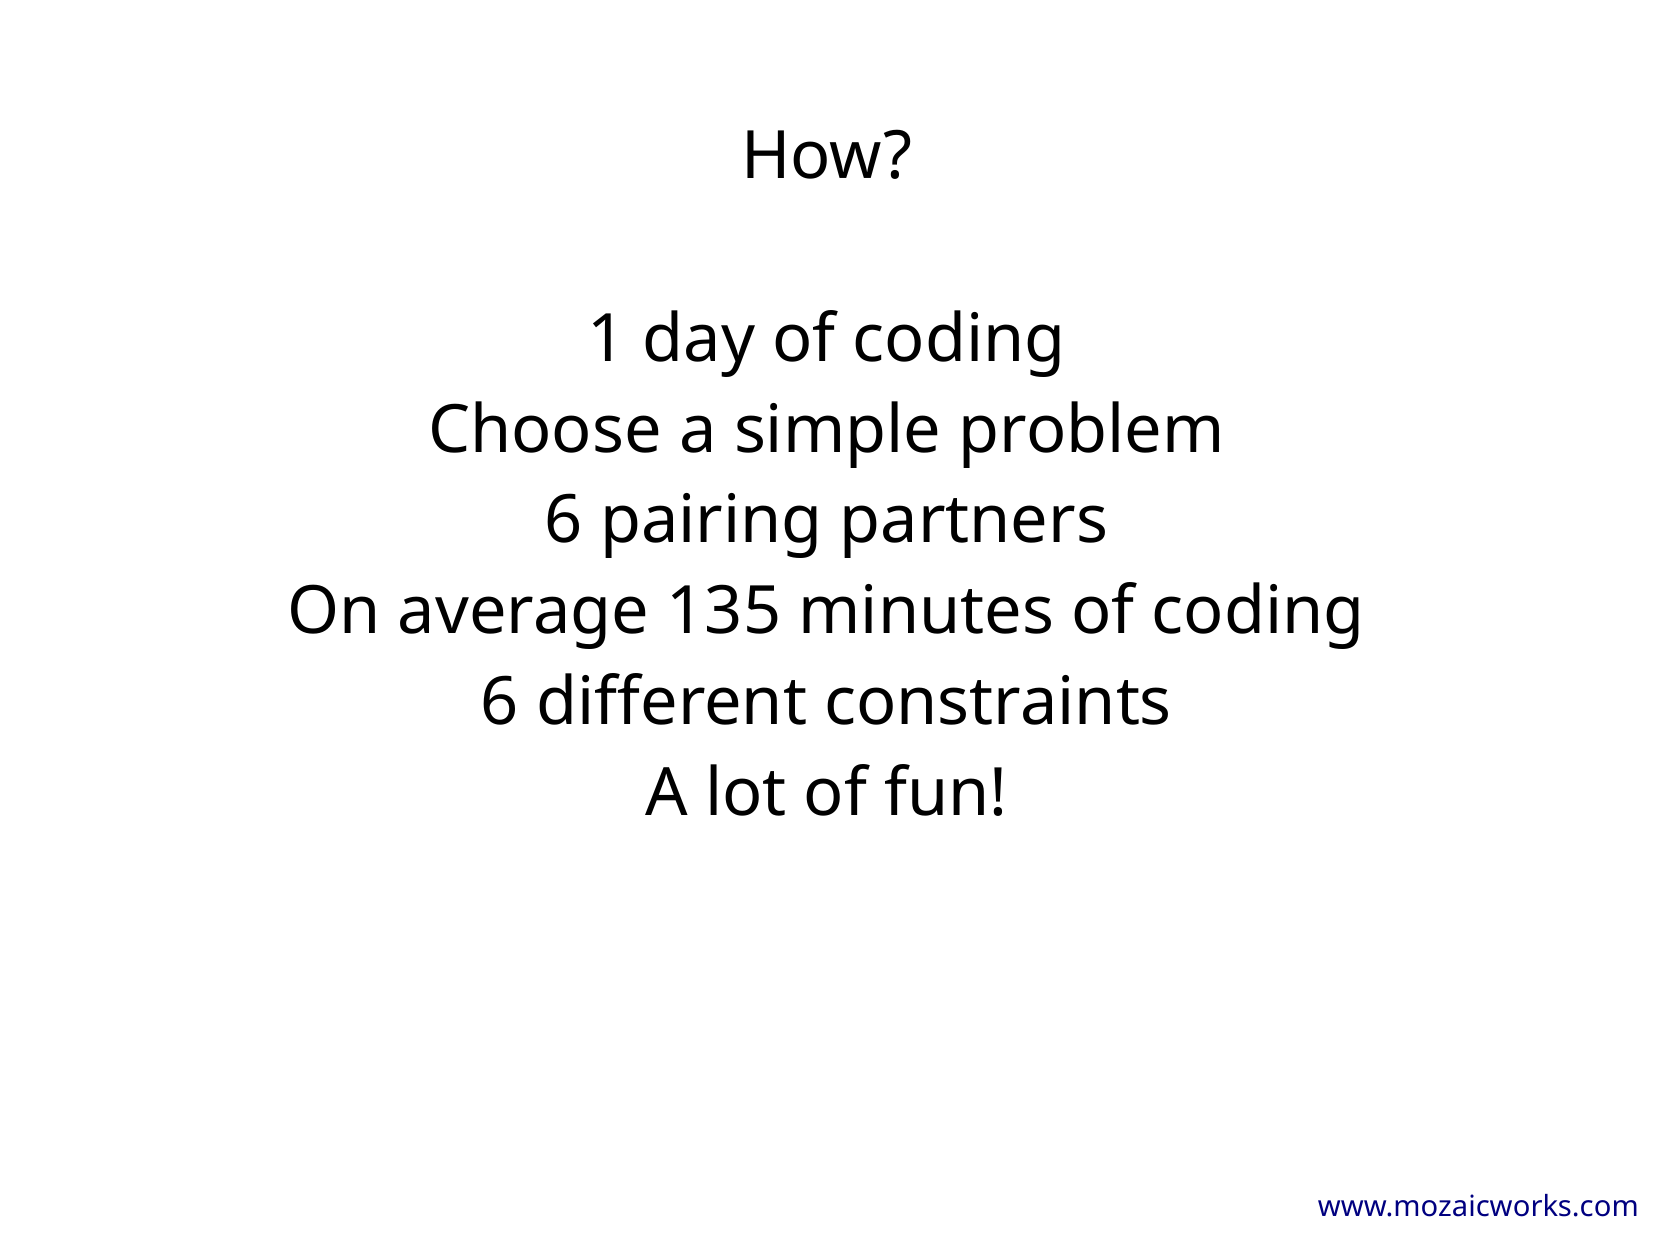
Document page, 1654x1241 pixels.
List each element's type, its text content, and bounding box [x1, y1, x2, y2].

title How? [82, 49, 1571, 257]
text_box www.mozaicworks.com [0, 1178, 1654, 1241]
subtitle 1 day of coding Choose a simple problem 6 pairing partners On average 135 minutes of coding 6 different constraints A lot of fun! [82, 290, 1571, 1109]
